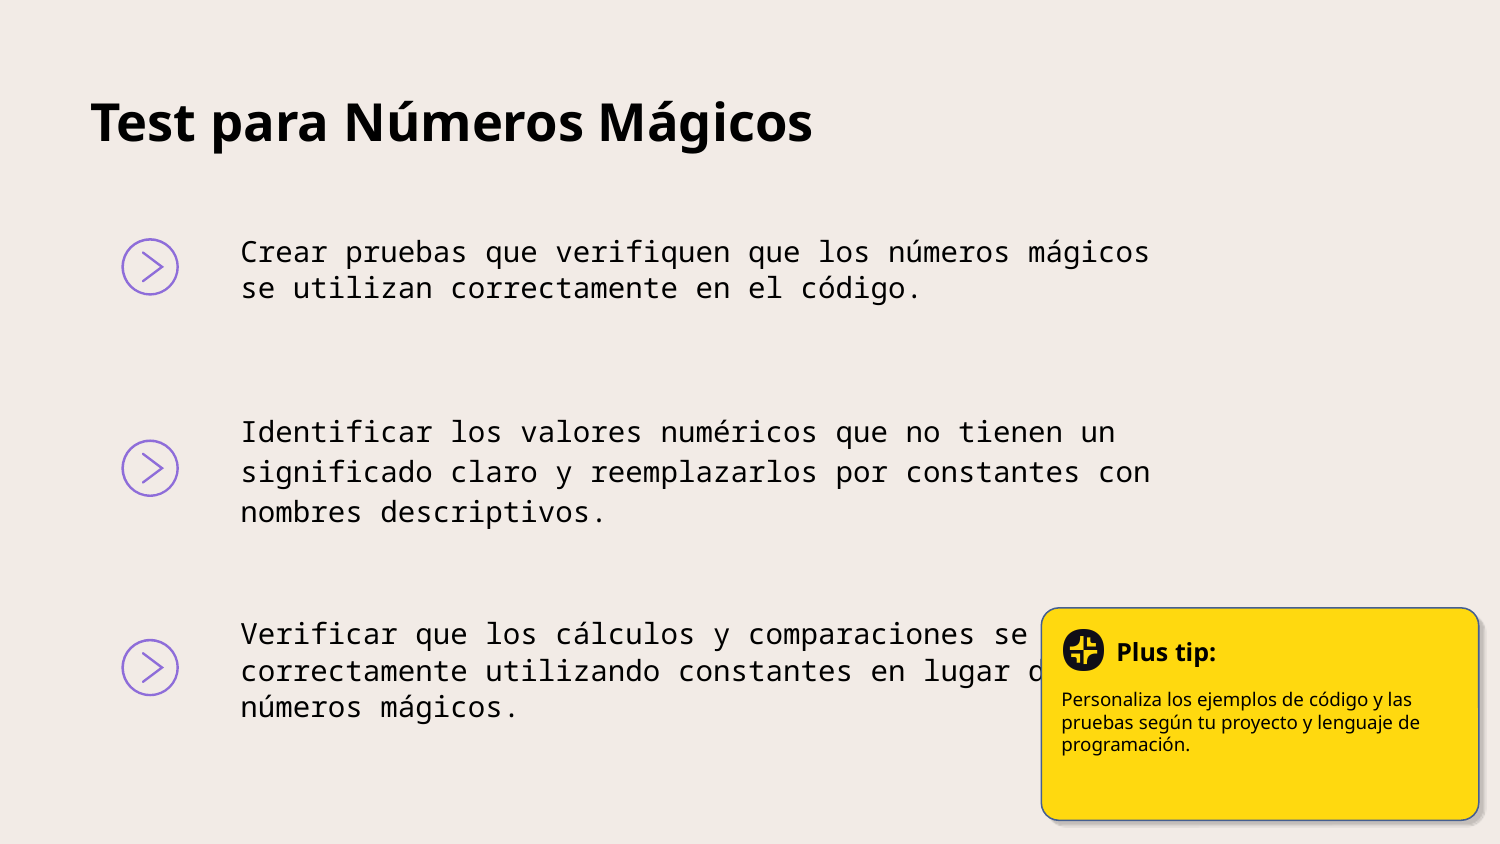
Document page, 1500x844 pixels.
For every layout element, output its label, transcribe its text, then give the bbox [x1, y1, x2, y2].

text_box [121, 238, 179, 296]
text_box [121, 638, 179, 697]
list Identificar los valores numéricos que no tienen un significado claro y reemplazarlos por constantes con nombres descriptivos. [225, 387, 1201, 550]
text_box Plus tip: [1116, 632, 1429, 671]
text_box Personaliza los ejemplos de código y las pruebas según tu proyecto y lenguaje de programación. [1041, 607, 1479, 821]
picture [1063, 629, 1104, 671]
list Crear pruebas que verifiquen que los números mágicos se utilizan correctamente en el código. [225, 187, 1201, 349]
title Test para Números Mágicos [75, 72, 1425, 167]
text_box [121, 439, 179, 497]
list Verificar que los cálculos y comparaciones se realicen correctamente utilizando constantes en lugar de números mágicos. [225, 587, 1201, 750]
